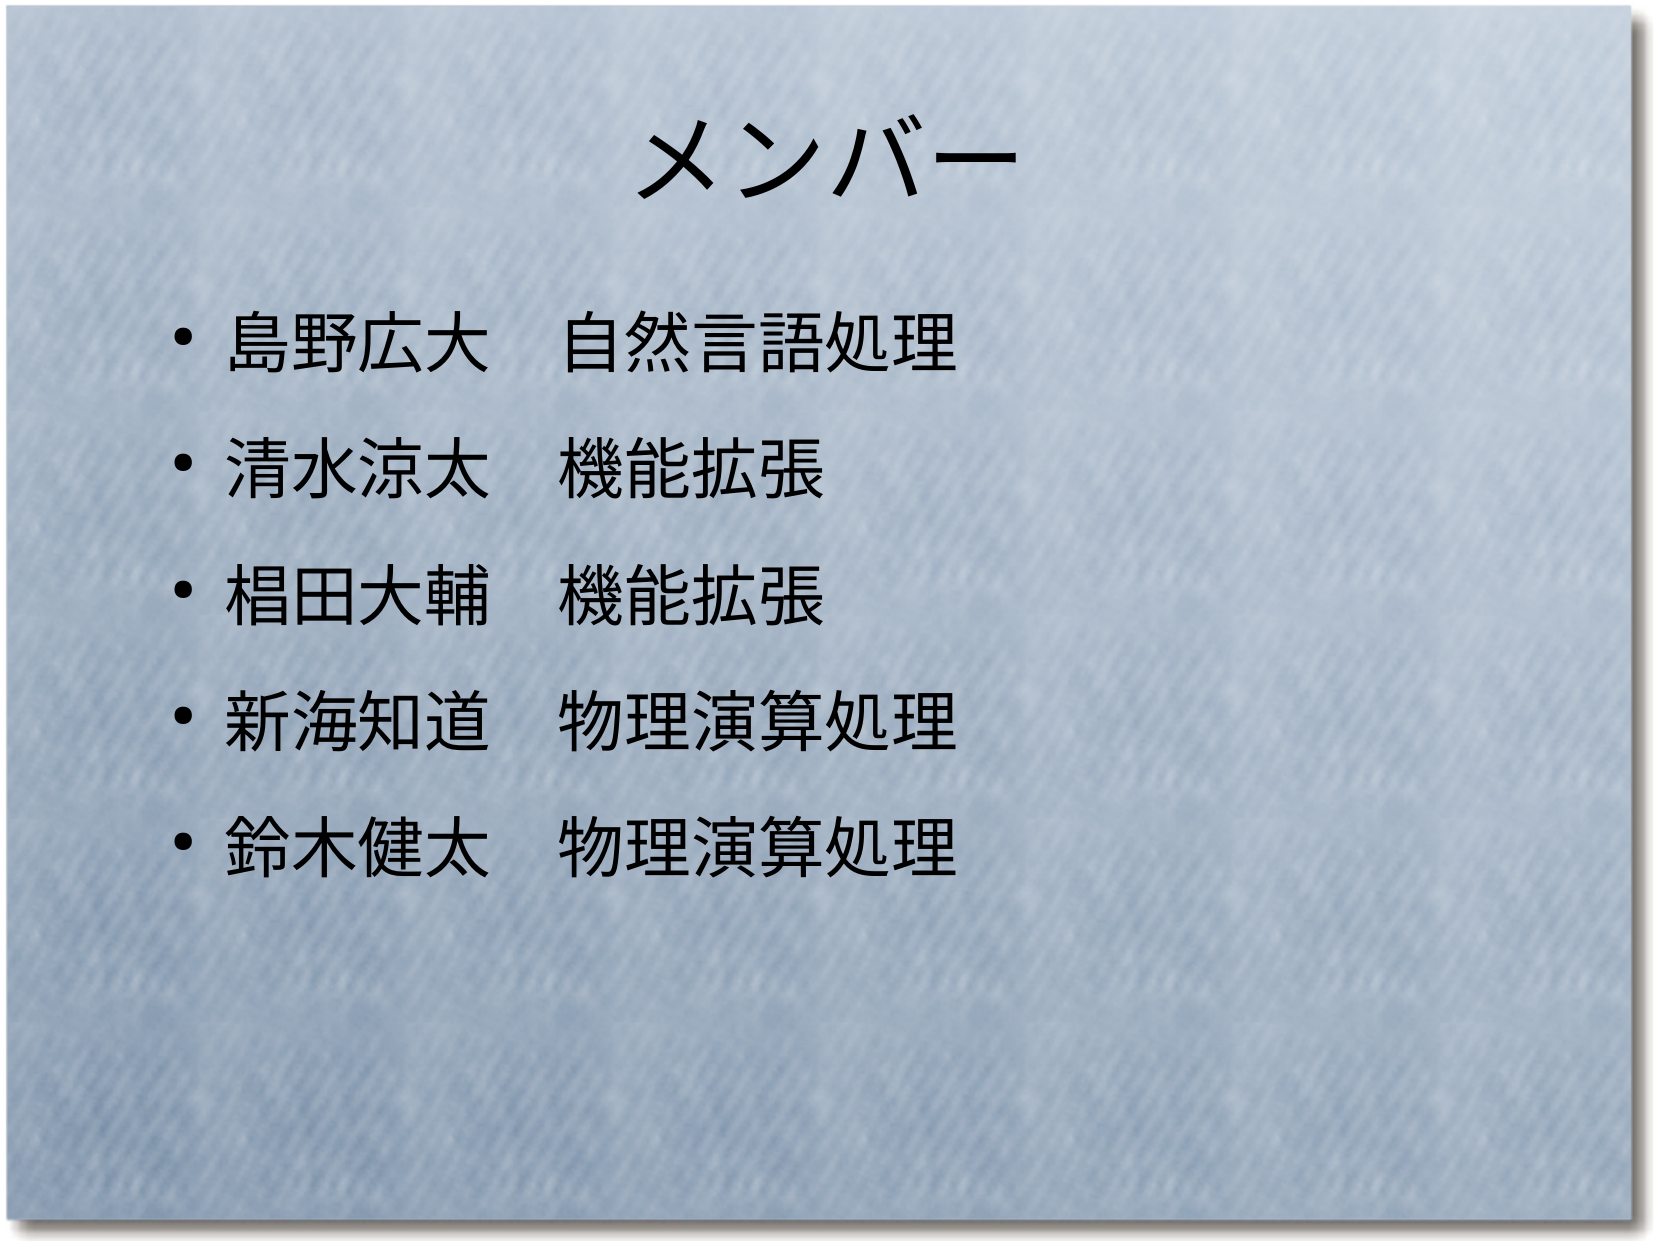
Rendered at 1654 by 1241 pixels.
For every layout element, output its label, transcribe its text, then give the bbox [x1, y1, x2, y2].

title メンバー [82, 49, 1571, 257]
list 島野広大 自然言語処理 清水涼太 機能拡張 椙田大輔 機能拡張 新海知道 物理演算処理 鈴木健太 物理演算処理 [82, 290, 1538, 1010]
picture [0, 0, 1654, 1241]
